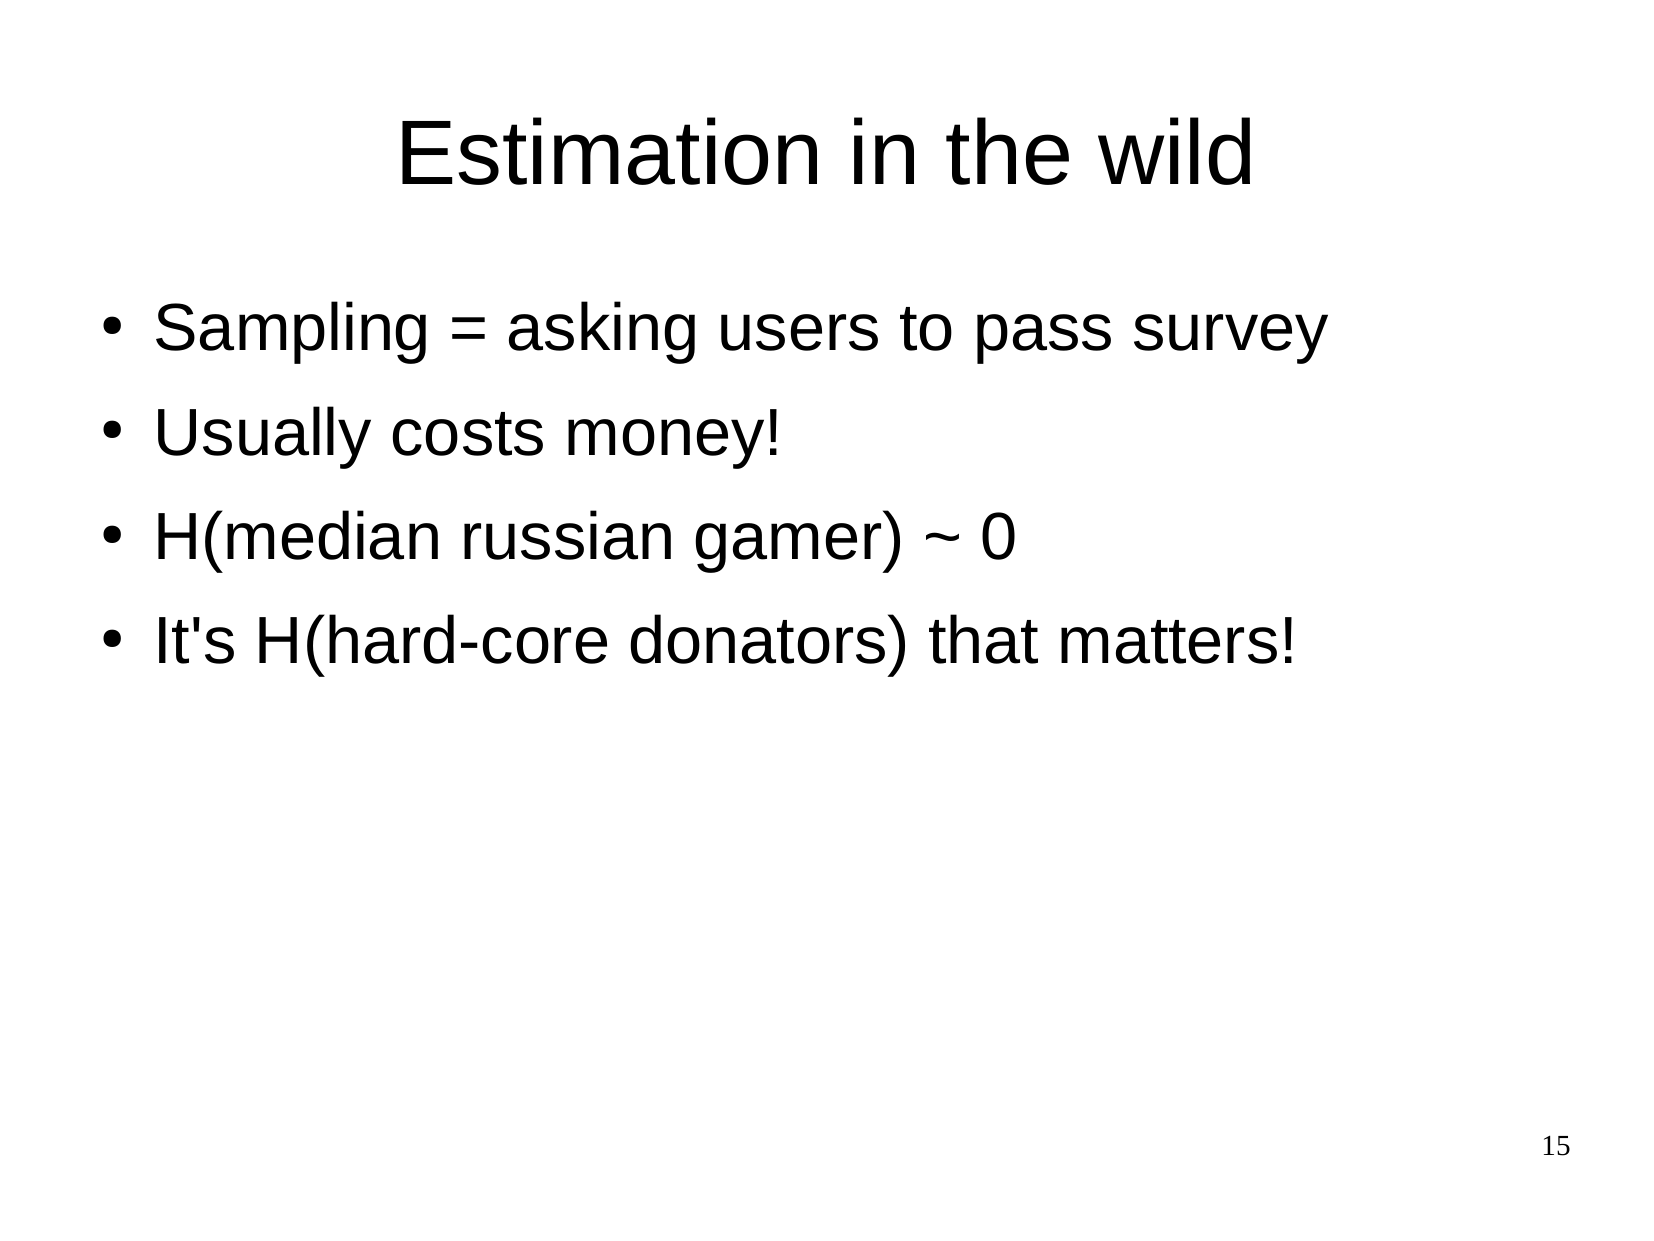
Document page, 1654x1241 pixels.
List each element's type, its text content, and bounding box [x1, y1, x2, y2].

list Sampling = asking users to pass survey Usually costs money! H(median russian gamer) ~ 0 It's H(hard-core donators) that matters! [82, 290, 1571, 1156]
title Estimation in the wild [82, 49, 1571, 257]
